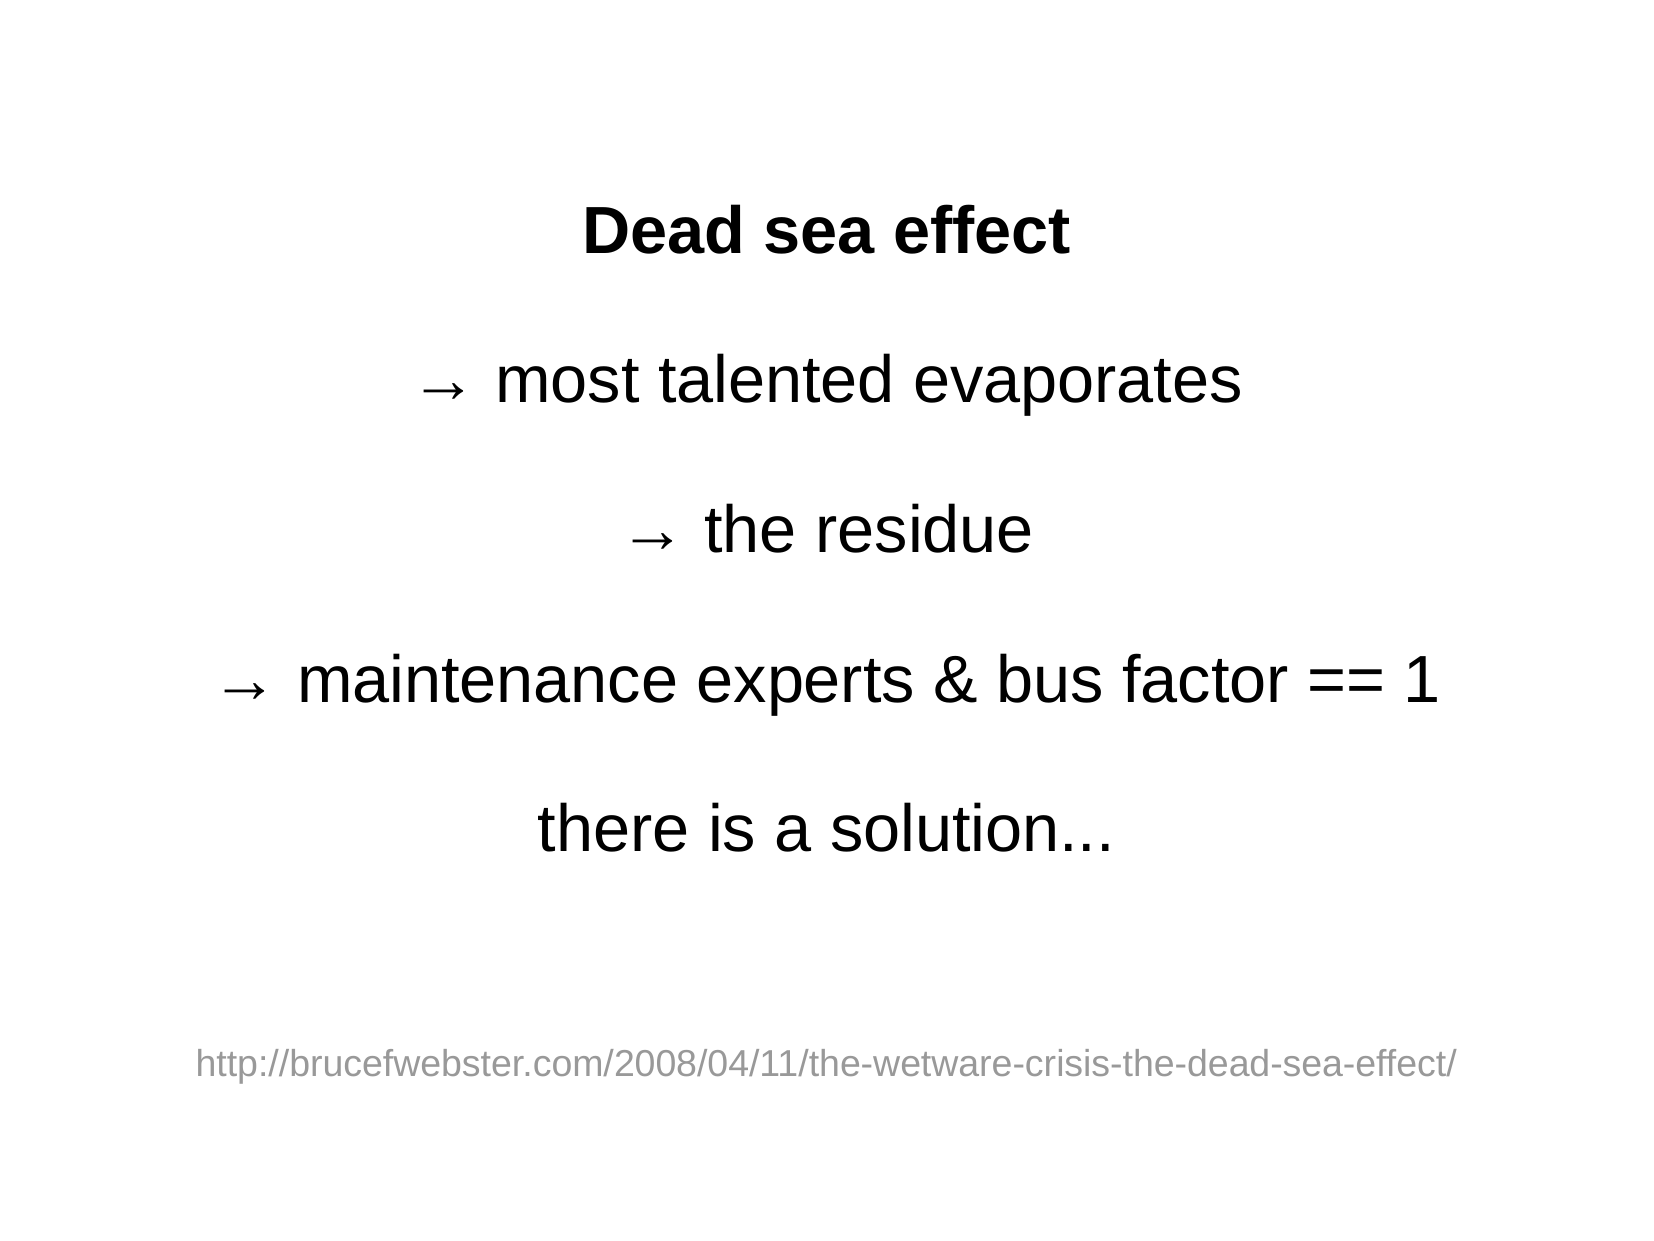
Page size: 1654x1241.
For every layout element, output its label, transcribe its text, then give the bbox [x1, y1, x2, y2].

text_box http://brucefwebster.com/2008/04/11/the-wetware-crisis-the-dead-sea-effect/ [180, 1035, 1473, 1092]
subtitle Dead sea effect → most talented evaporates → the residue → maintenance experts & bus factor == 1 there is a solution... [82, 49, 1571, 1010]
